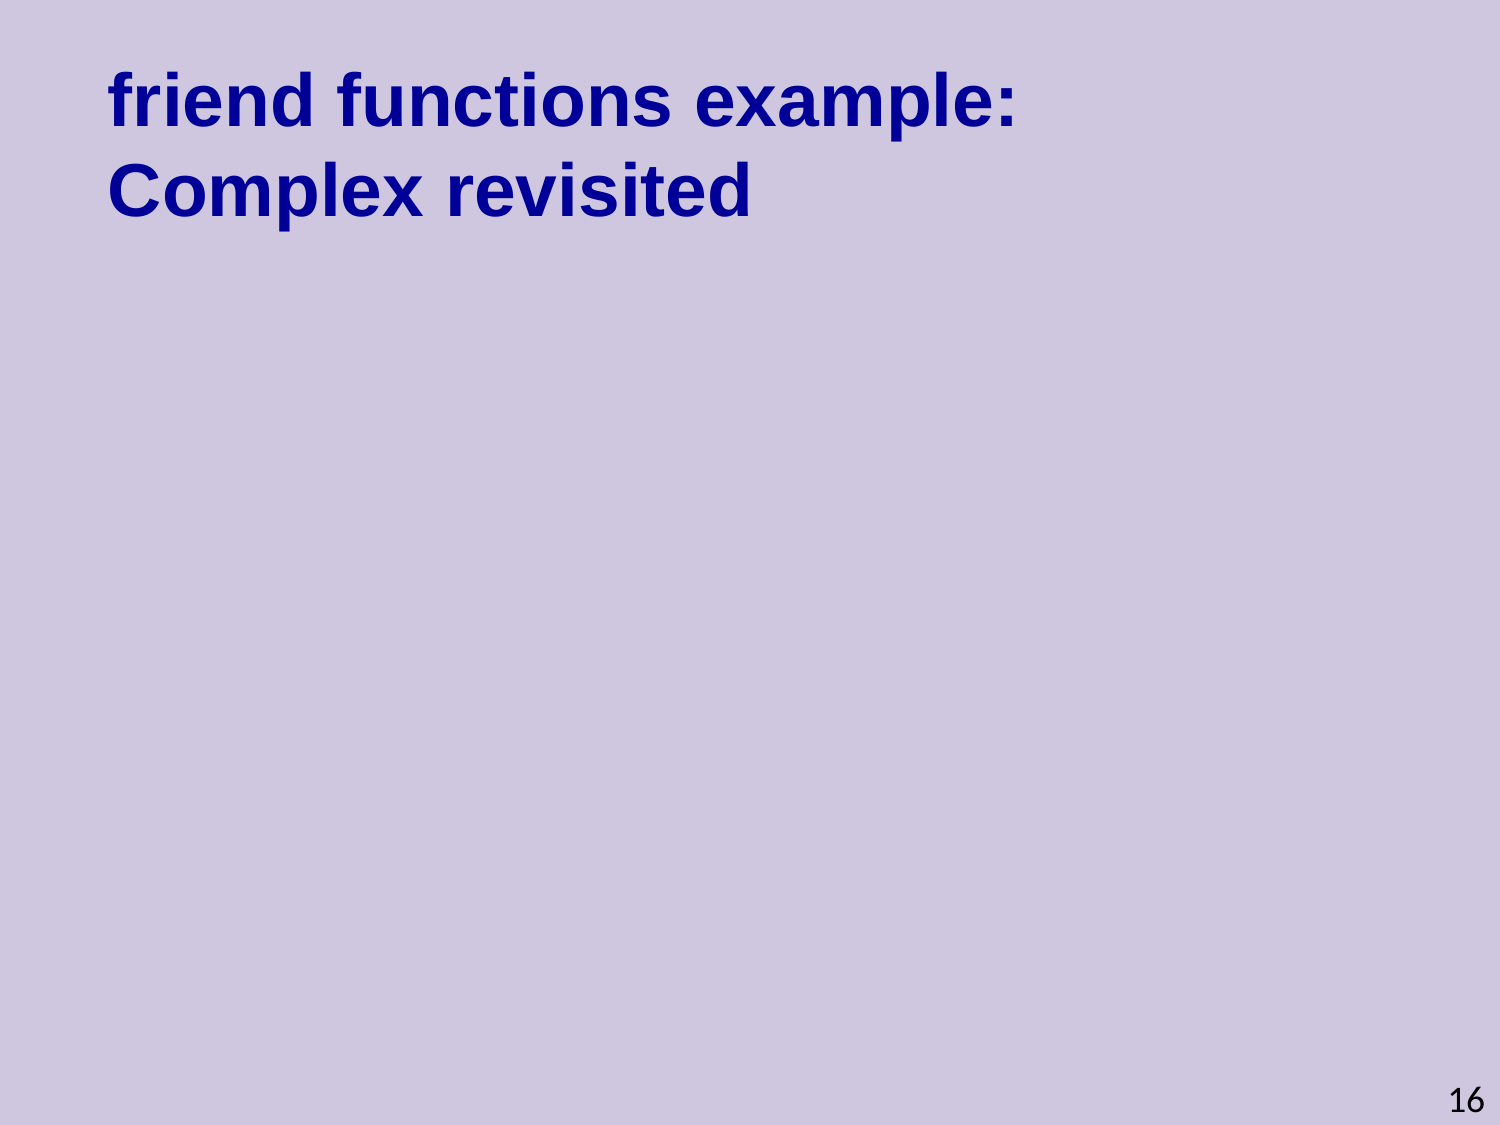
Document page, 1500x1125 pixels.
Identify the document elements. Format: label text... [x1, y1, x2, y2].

title friend functions example: Complex revisited [88, 39, 1040, 243]
text_box <number> [1428, 1069, 1500, 1125]
